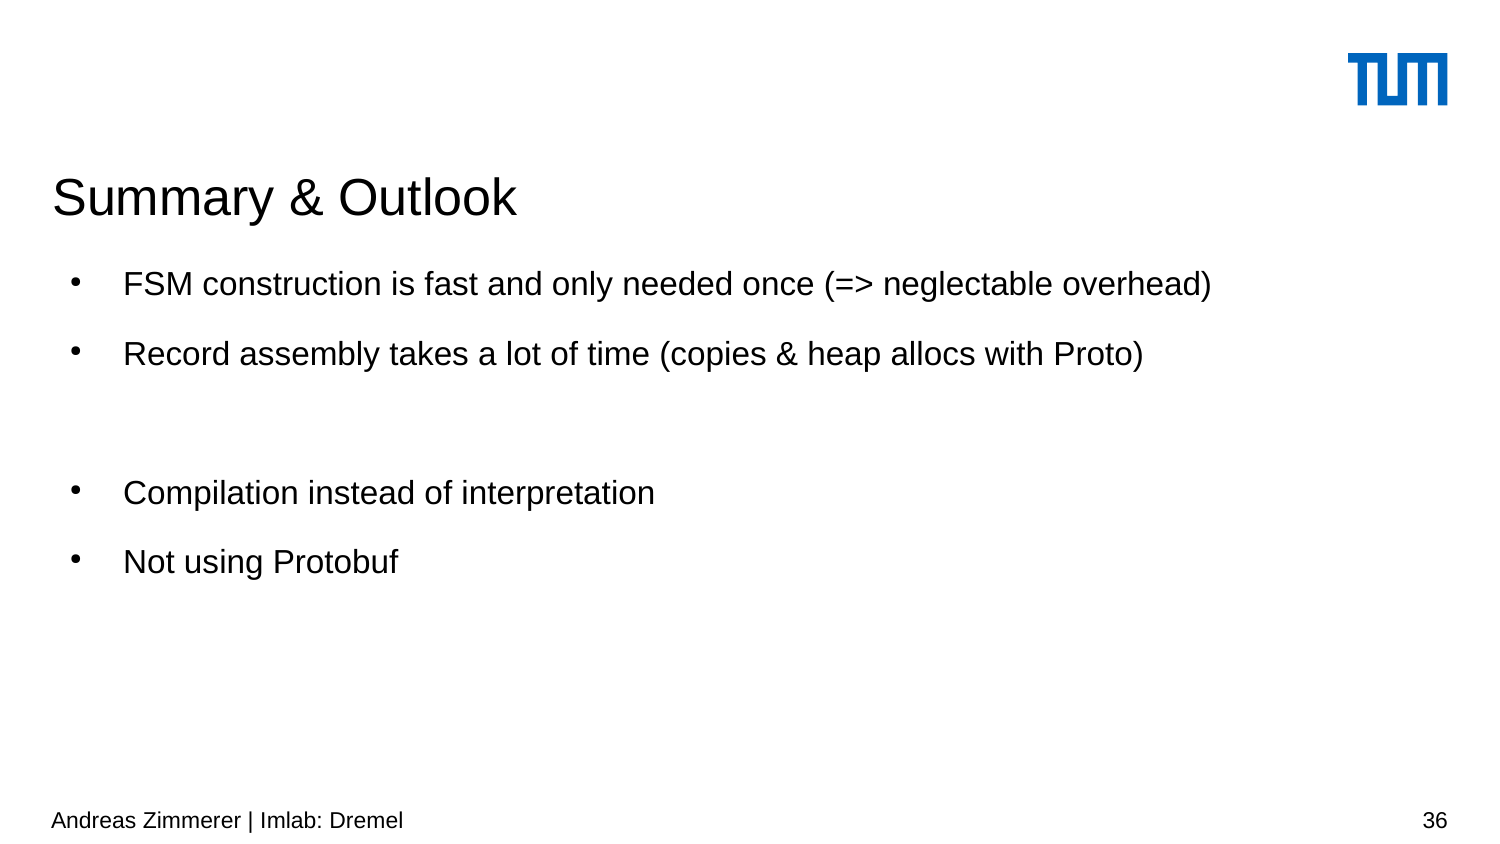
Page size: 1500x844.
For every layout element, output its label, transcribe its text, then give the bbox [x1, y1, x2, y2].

title Summary & Outlook [52, 159, 1449, 227]
slide_number <number> [1112, 796, 1448, 842]
list FSM construction is fast and only needed once (=> neglectable overhead) Record assembly takes a lot of time (copies & heap allocs with Proto) Compilation instead of interpretation Not using Protobuf [52, 262, 1449, 771]
footer Andreas Zimmerer | Imlab: Dremel [51, 796, 1112, 842]
